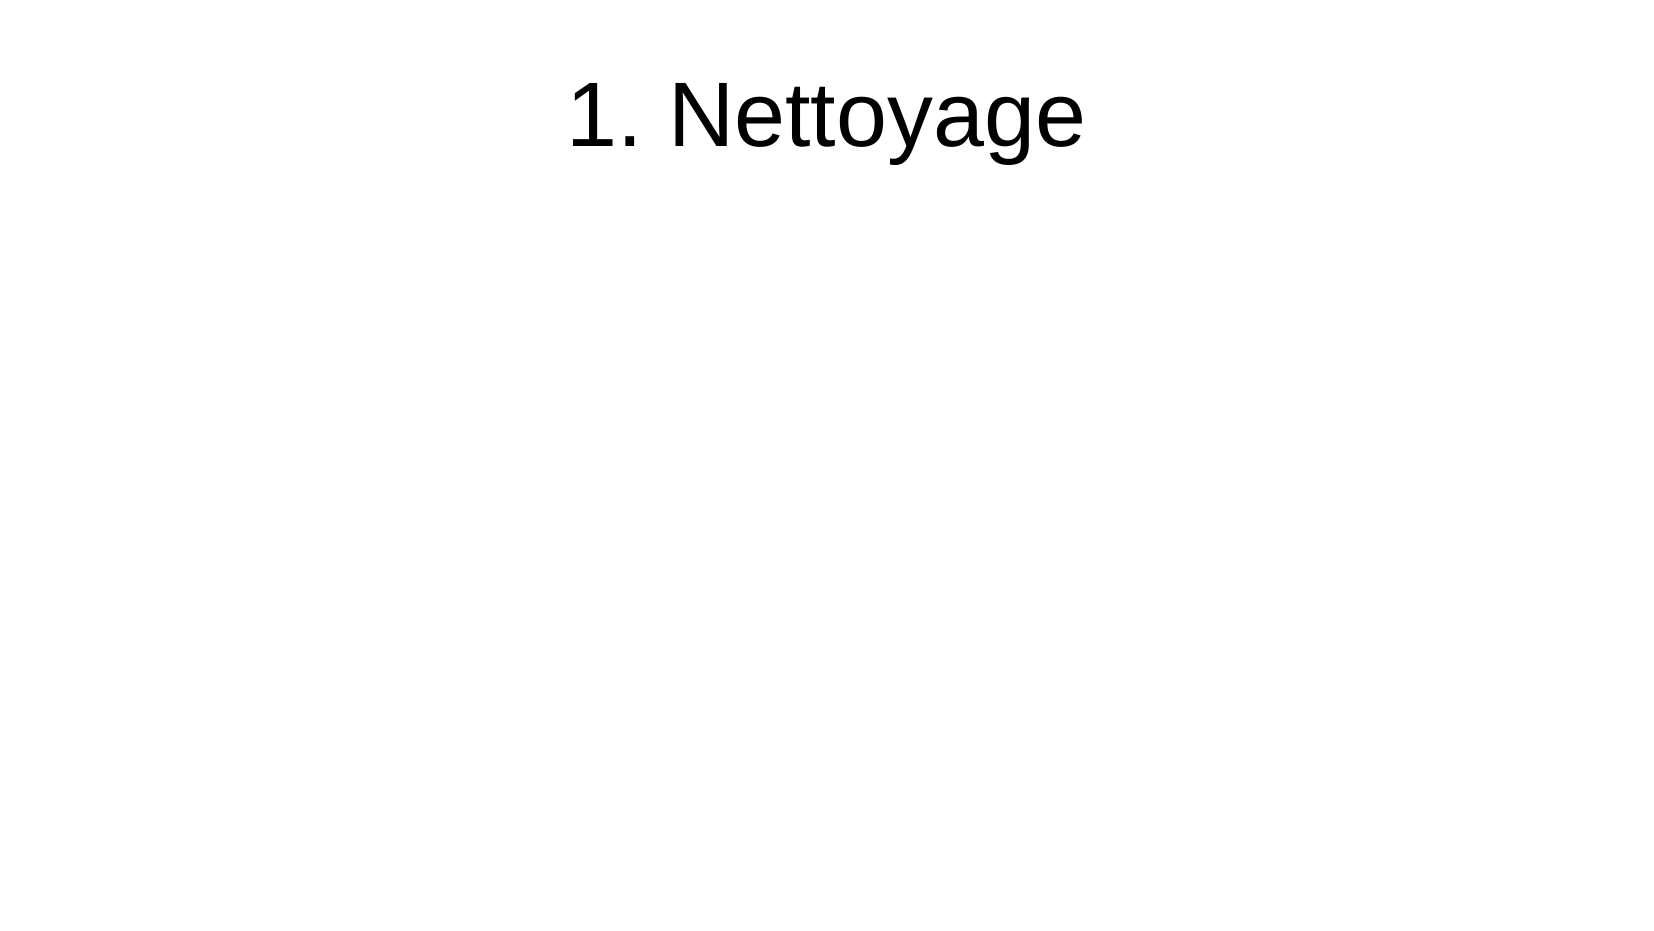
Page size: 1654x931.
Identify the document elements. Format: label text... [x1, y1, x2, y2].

title 1. Nettoyage [82, 37, 1571, 193]
